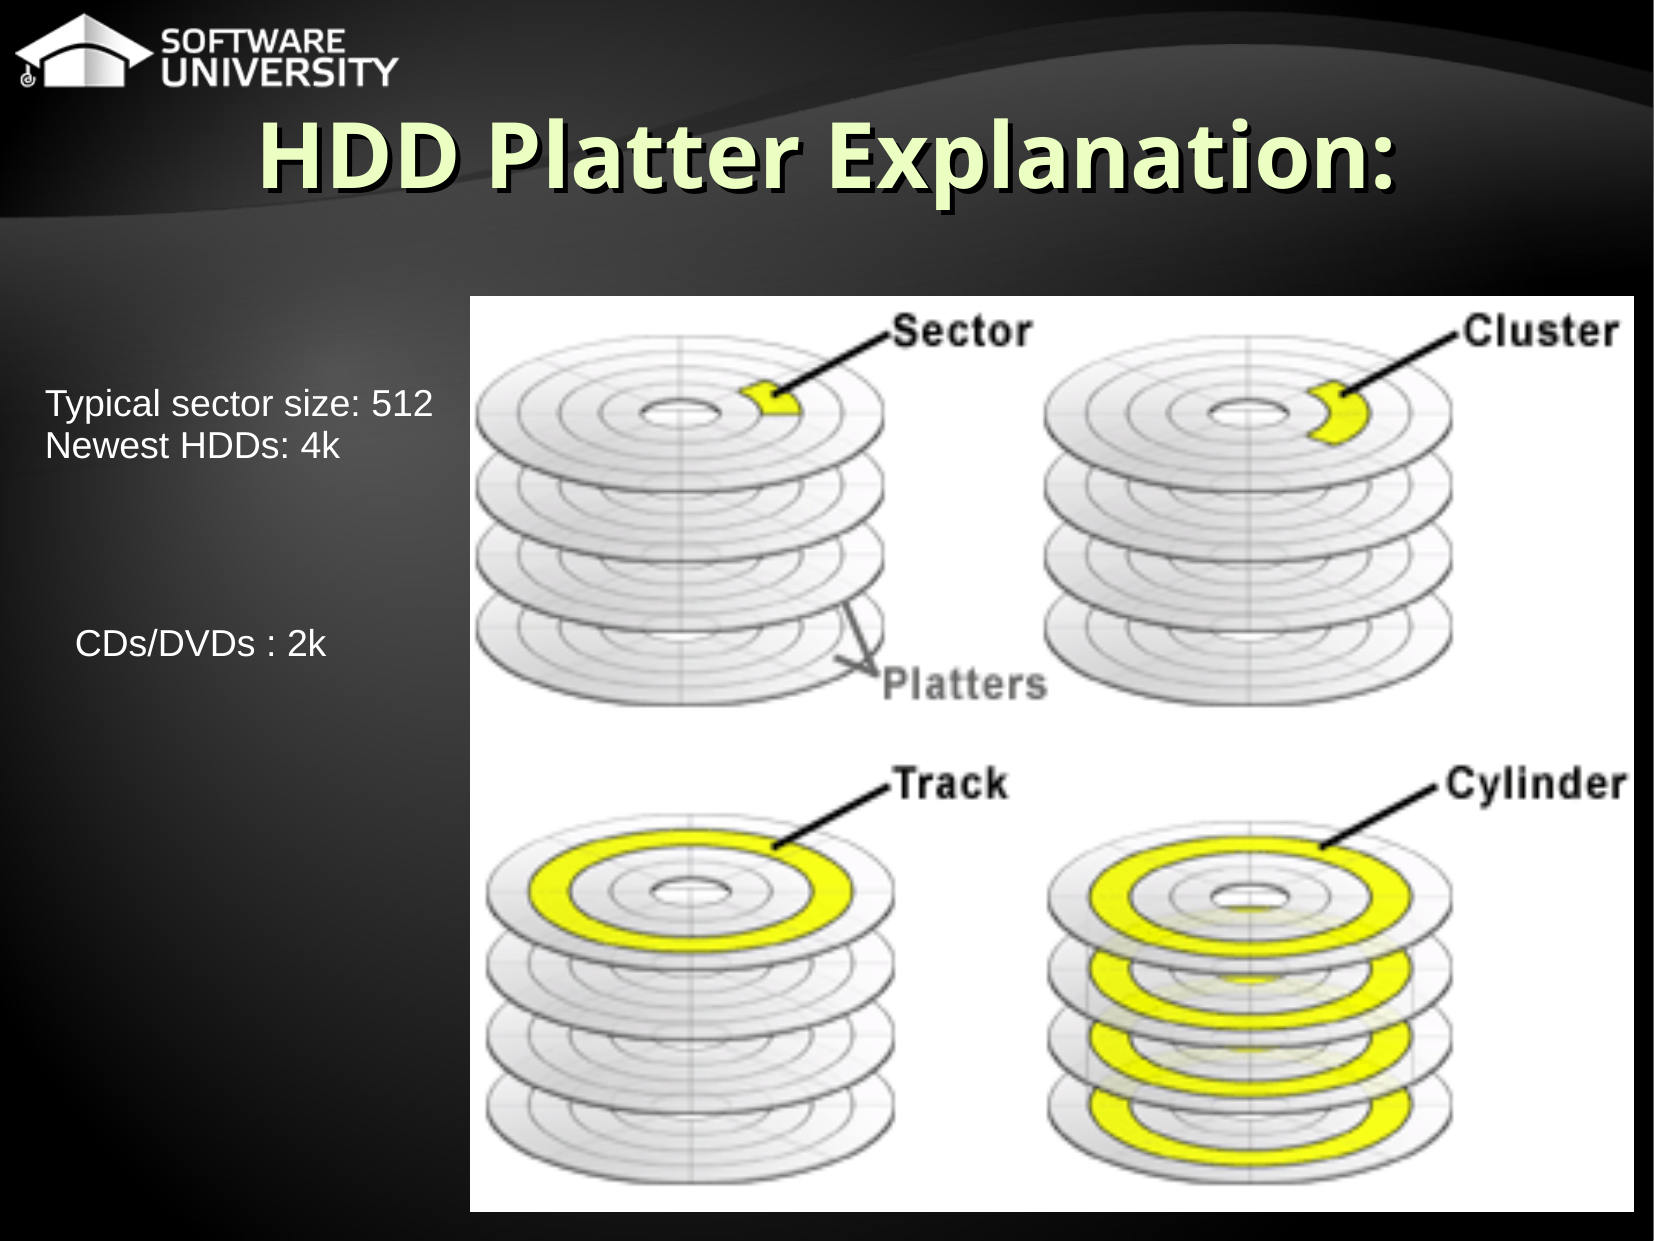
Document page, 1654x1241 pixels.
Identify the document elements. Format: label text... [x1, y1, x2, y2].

text_box Typical sector size: 512 Newest HDDs: 4k [30, 375, 450, 473]
title HDD Platter Explanation: [82, 49, 1571, 257]
text_box CDs/DVDs : 2k [60, 615, 342, 672]
picture [0, 0, 1654, 1241]
